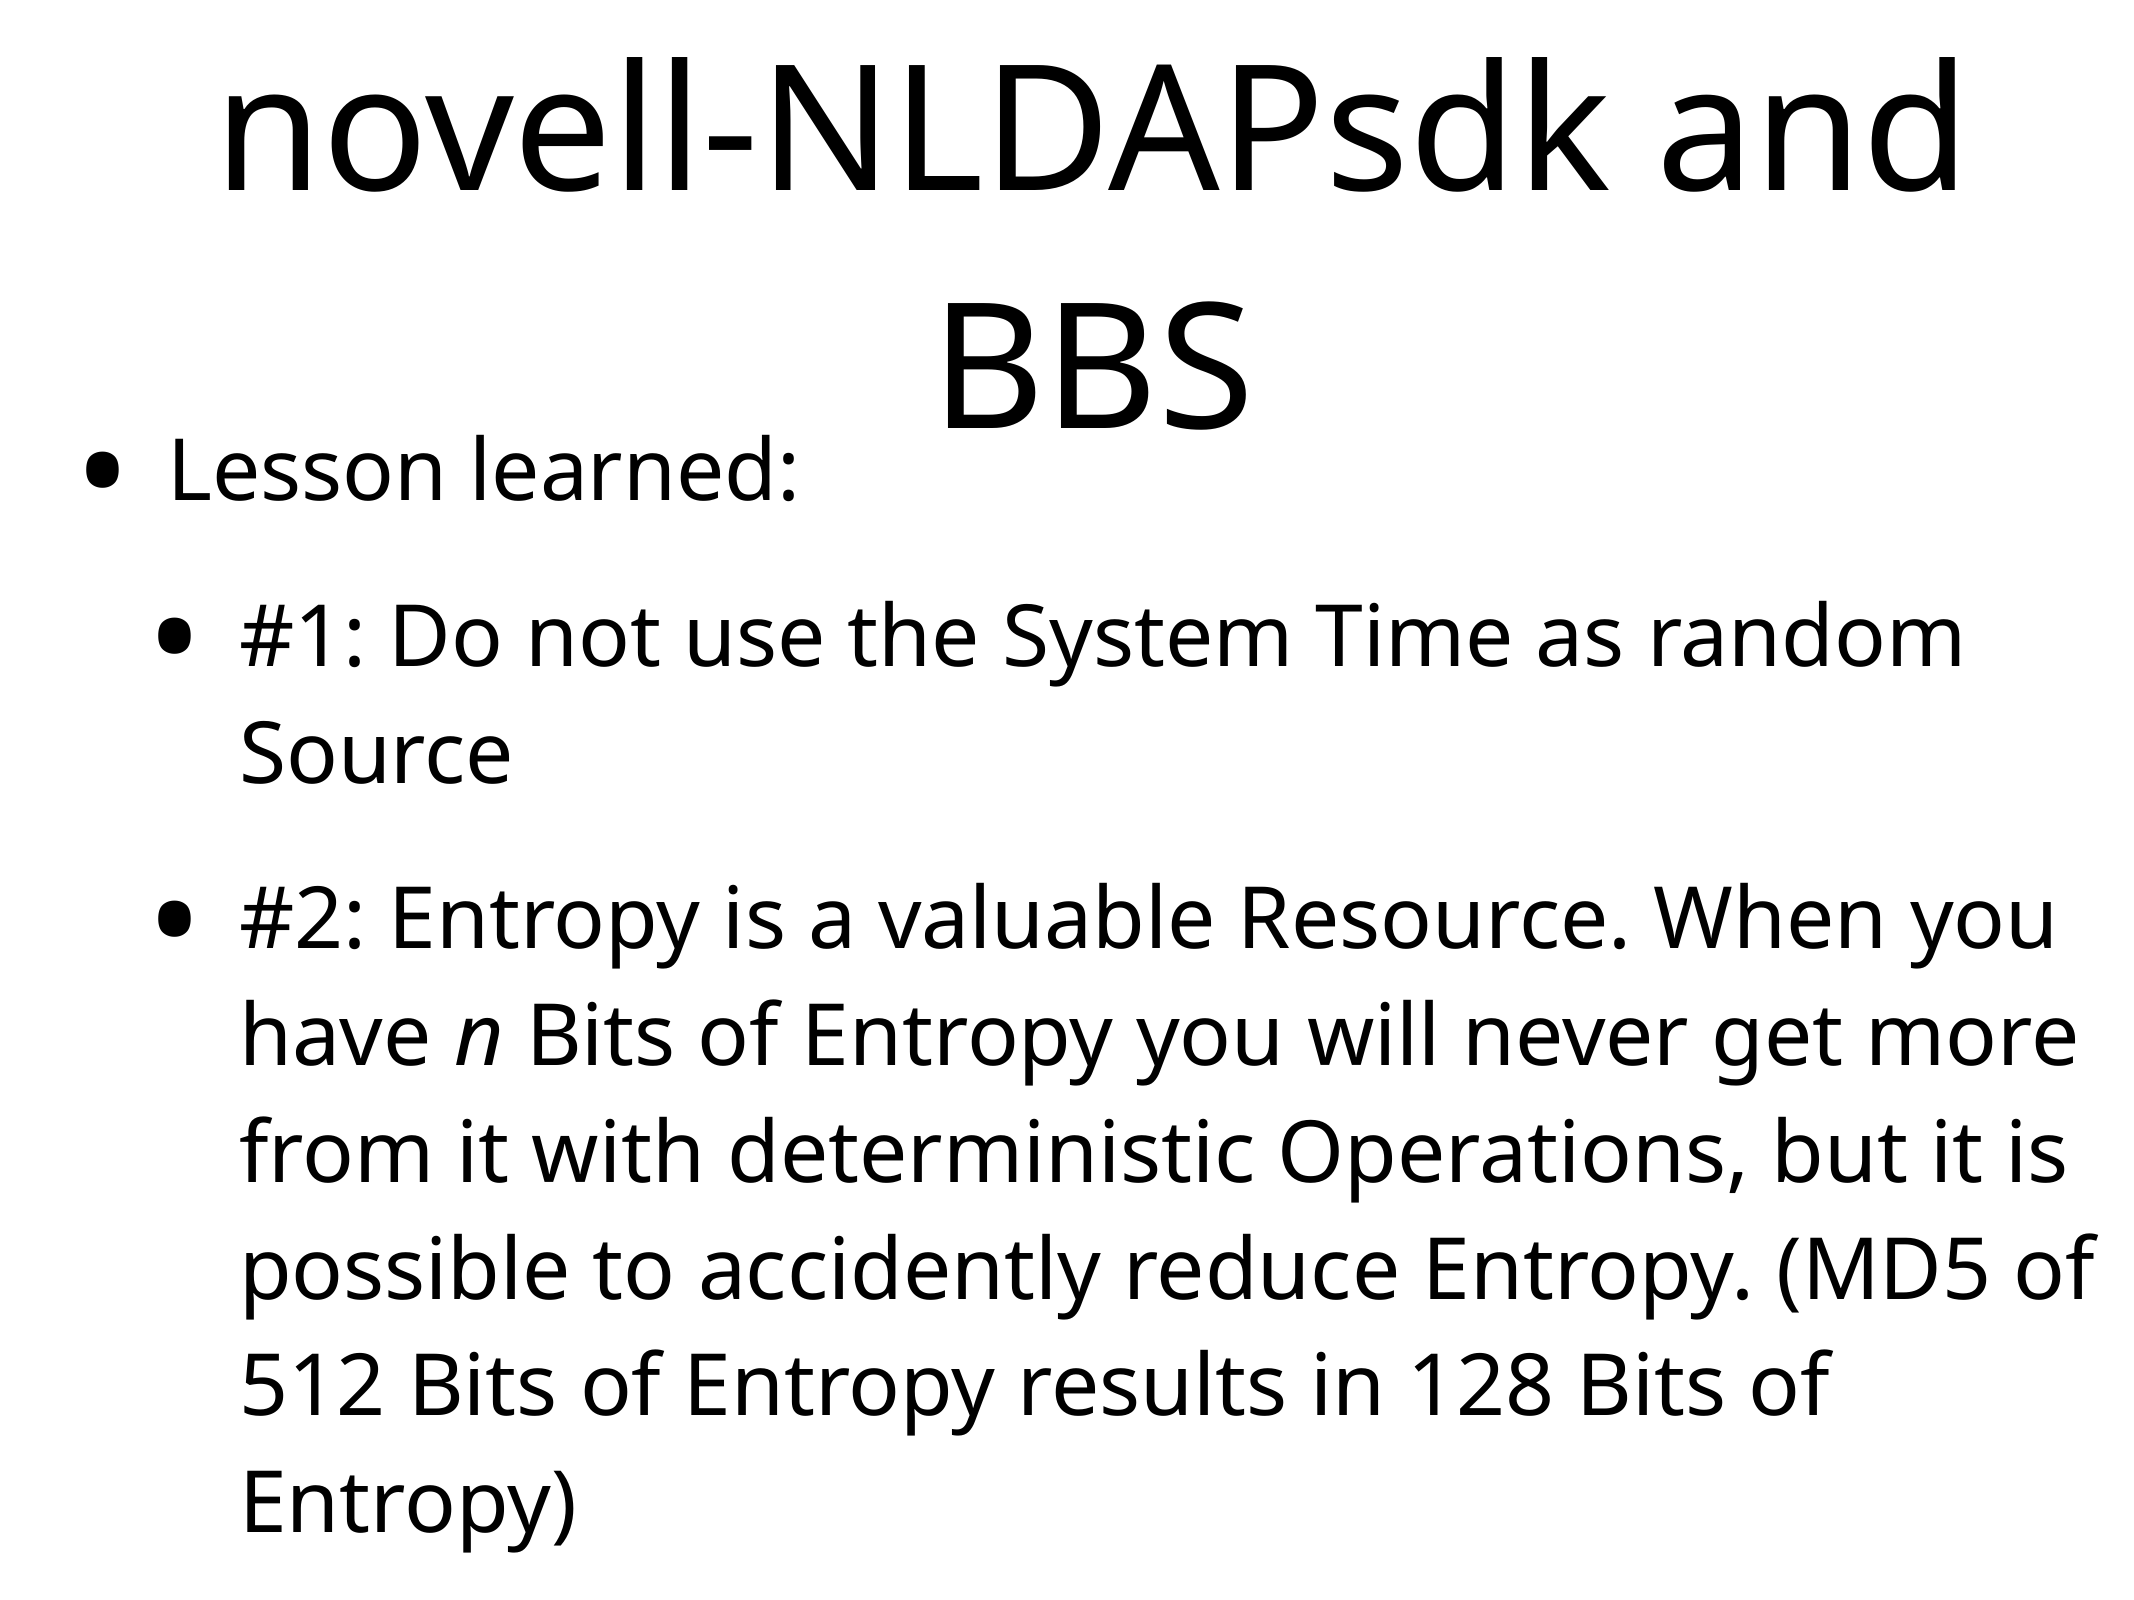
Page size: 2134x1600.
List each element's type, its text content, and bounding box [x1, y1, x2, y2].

list Lesson learned: #1: Do not use the System Time as random Source #2: Entropy is a valuable Resource. When you have n Bits of Entropy you will never get more from it with deterministic Operations, but it is possible to accidently reduce Entropy. (MD5 of 512 Bits of Entropy results in 128 Bits of Entropy) [16, 393, 2115, 1573]
title novell-NLDAPsdk and BBS [47, 31, 2134, 452]
